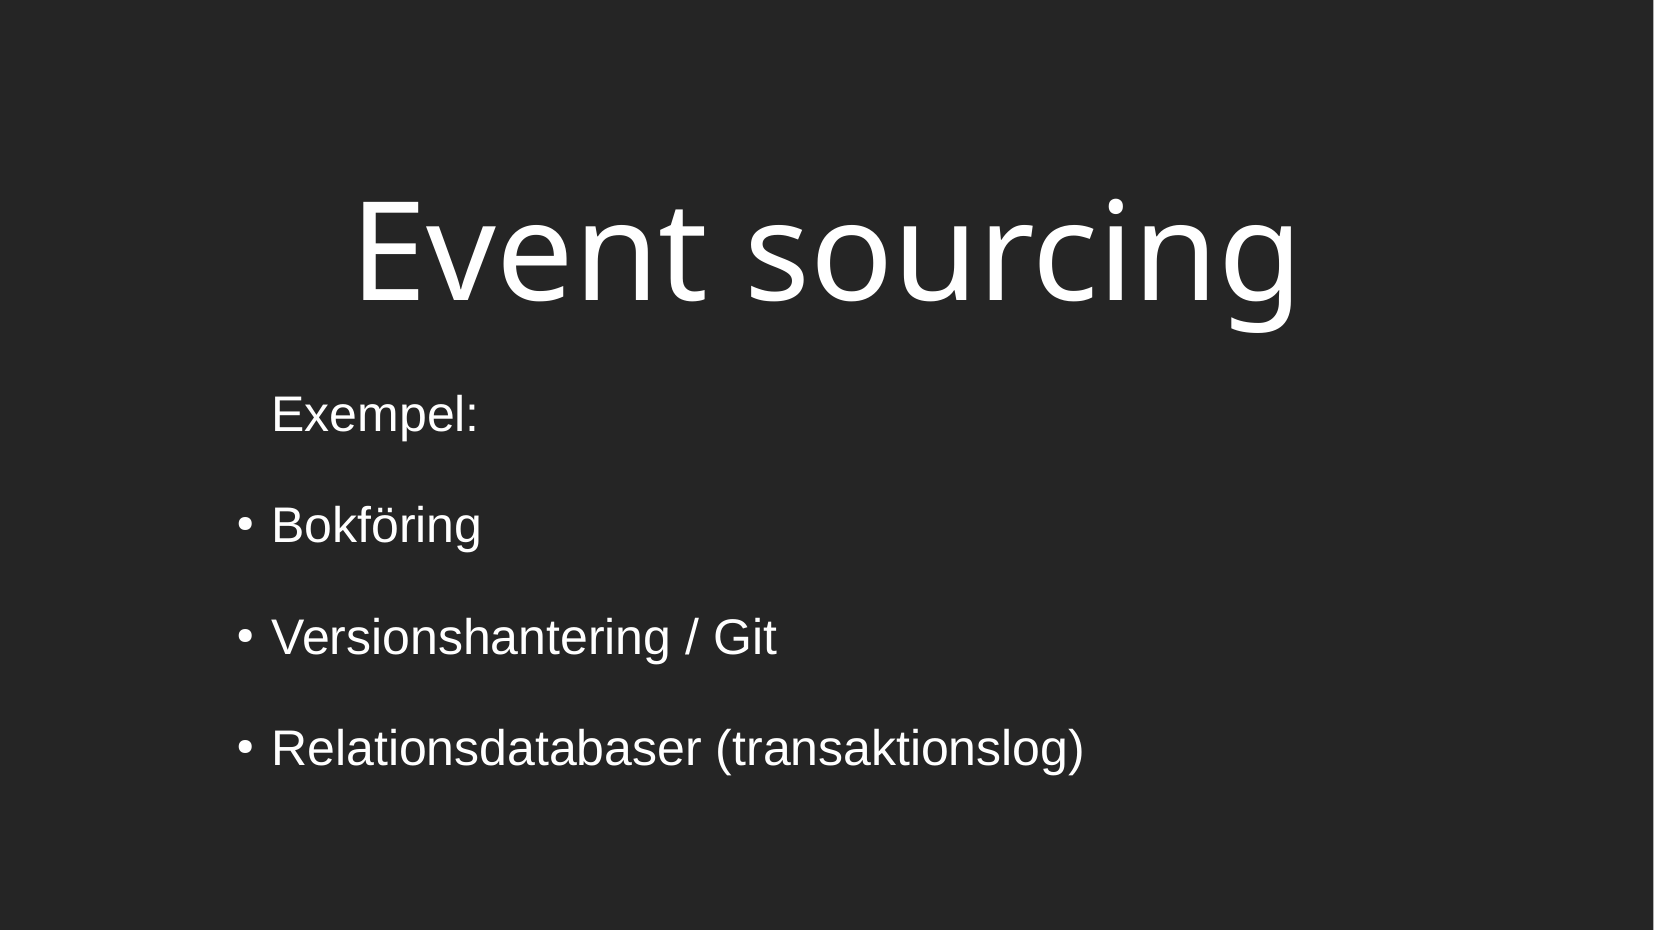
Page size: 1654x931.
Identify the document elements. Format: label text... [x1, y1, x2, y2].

title Event sourcing [82, 140, 1571, 355]
text_box Exempel: Bokföring Versionshantering / Git Relationsdatabaser (transaktionslog) [236, 385, 1506, 888]
